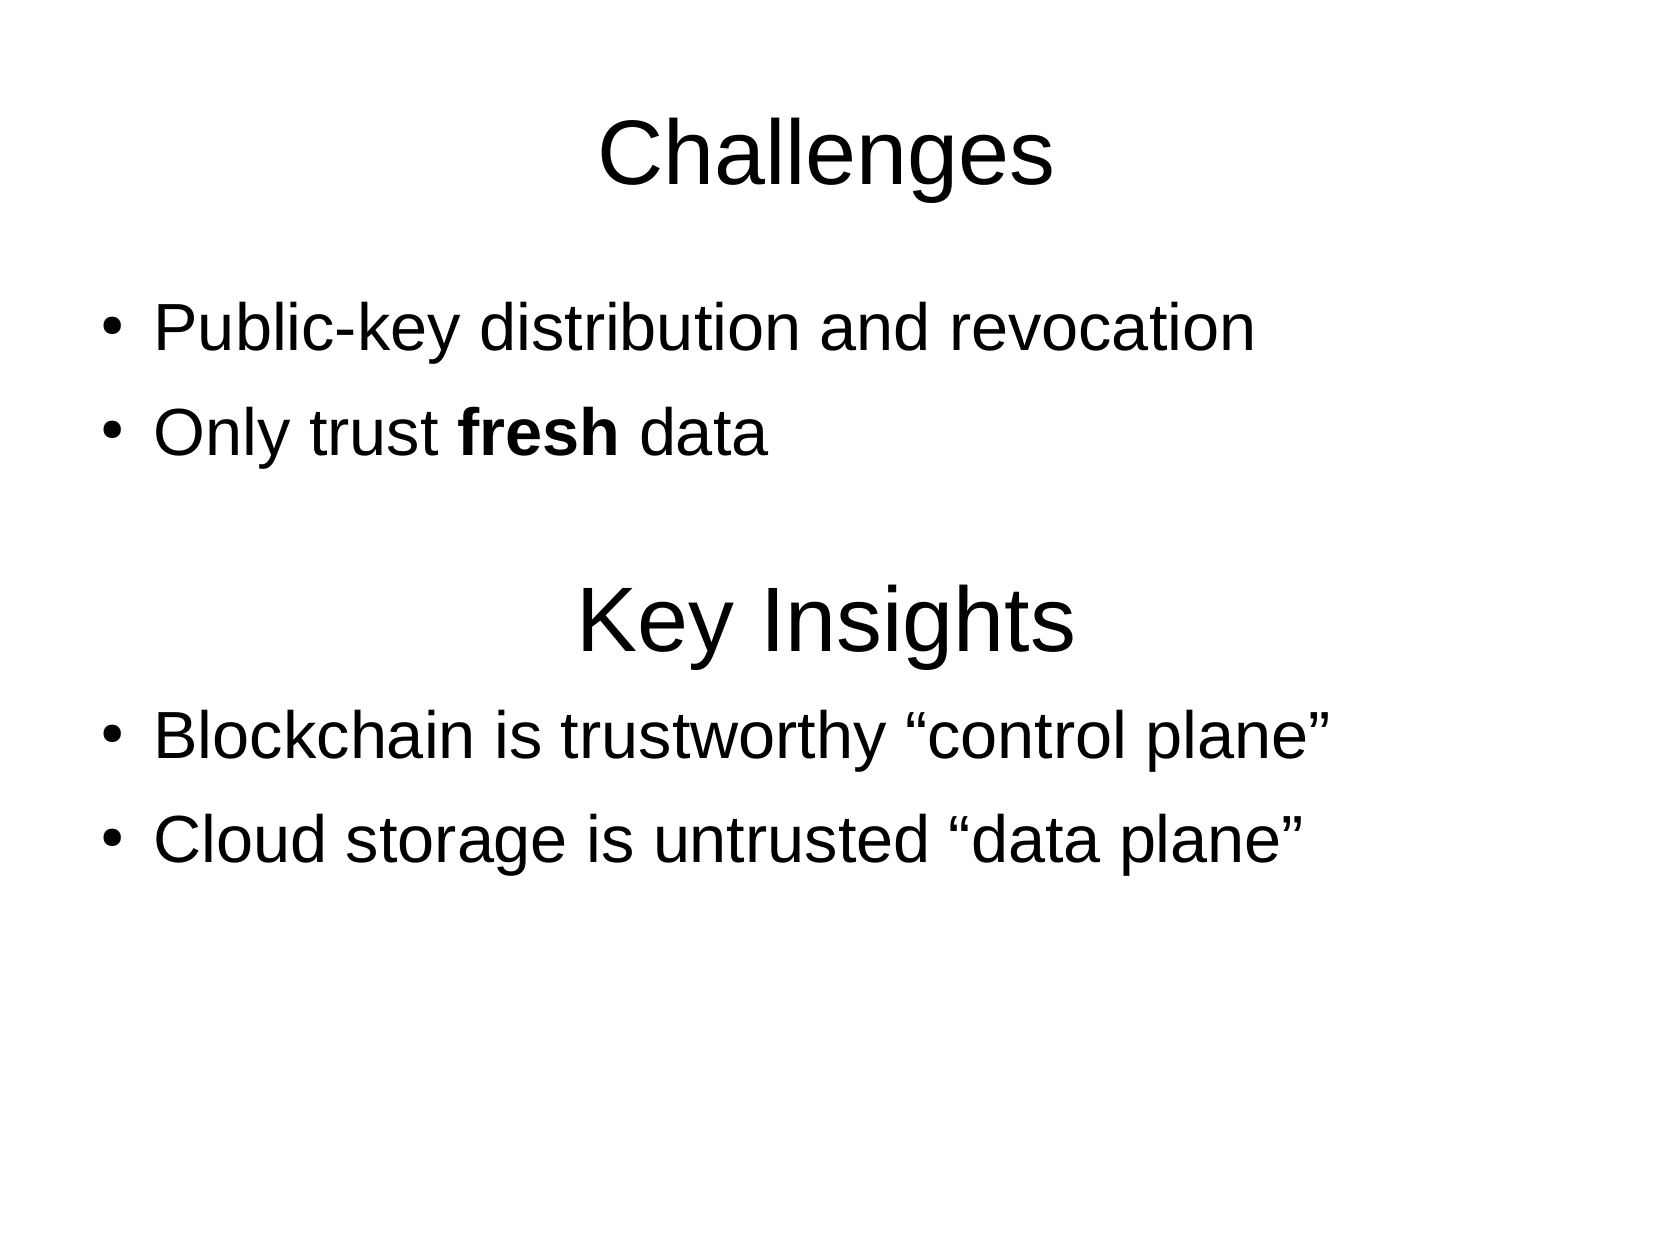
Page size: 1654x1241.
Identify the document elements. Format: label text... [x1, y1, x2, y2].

title Key Insights [82, 515, 1571, 697]
list Public-key distribution and revocation Only trust fresh data [82, 290, 1571, 515]
title Challenges [82, 49, 1571, 257]
list Blockchain is trustworthy “control plane” Cloud storage is untrusted “data plane” [82, 697, 1571, 993]
